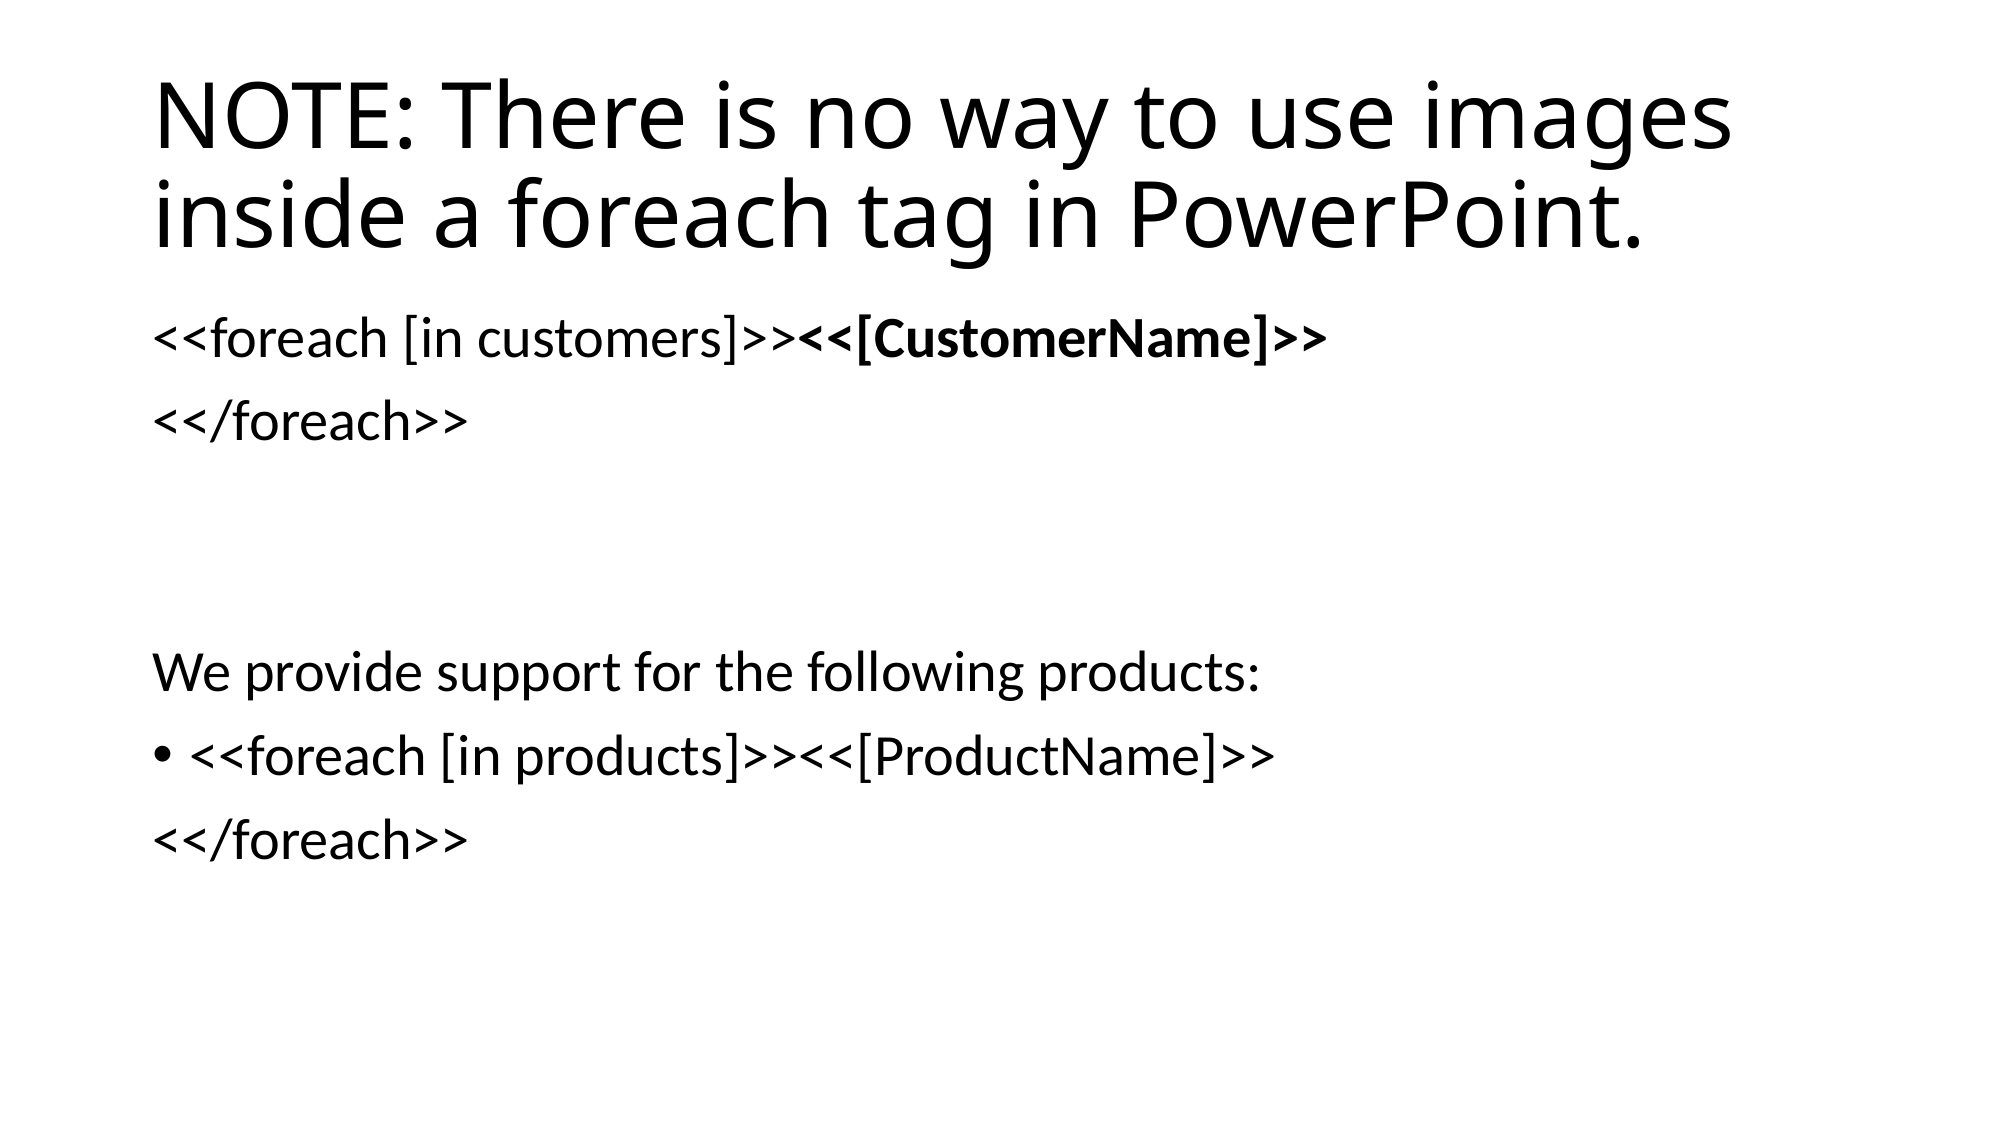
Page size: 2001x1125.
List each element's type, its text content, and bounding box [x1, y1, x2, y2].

list <<foreach [in customers]>><<[CustomerName]>> <</foreach>> We provide support for the following products: <<foreach [in products]>><<[ProductName]>> <</foreach>> [137, 299, 1863, 1014]
title NOTE: There is no way to use images inside a foreach tag in PowerPoint. [137, 59, 1863, 278]
